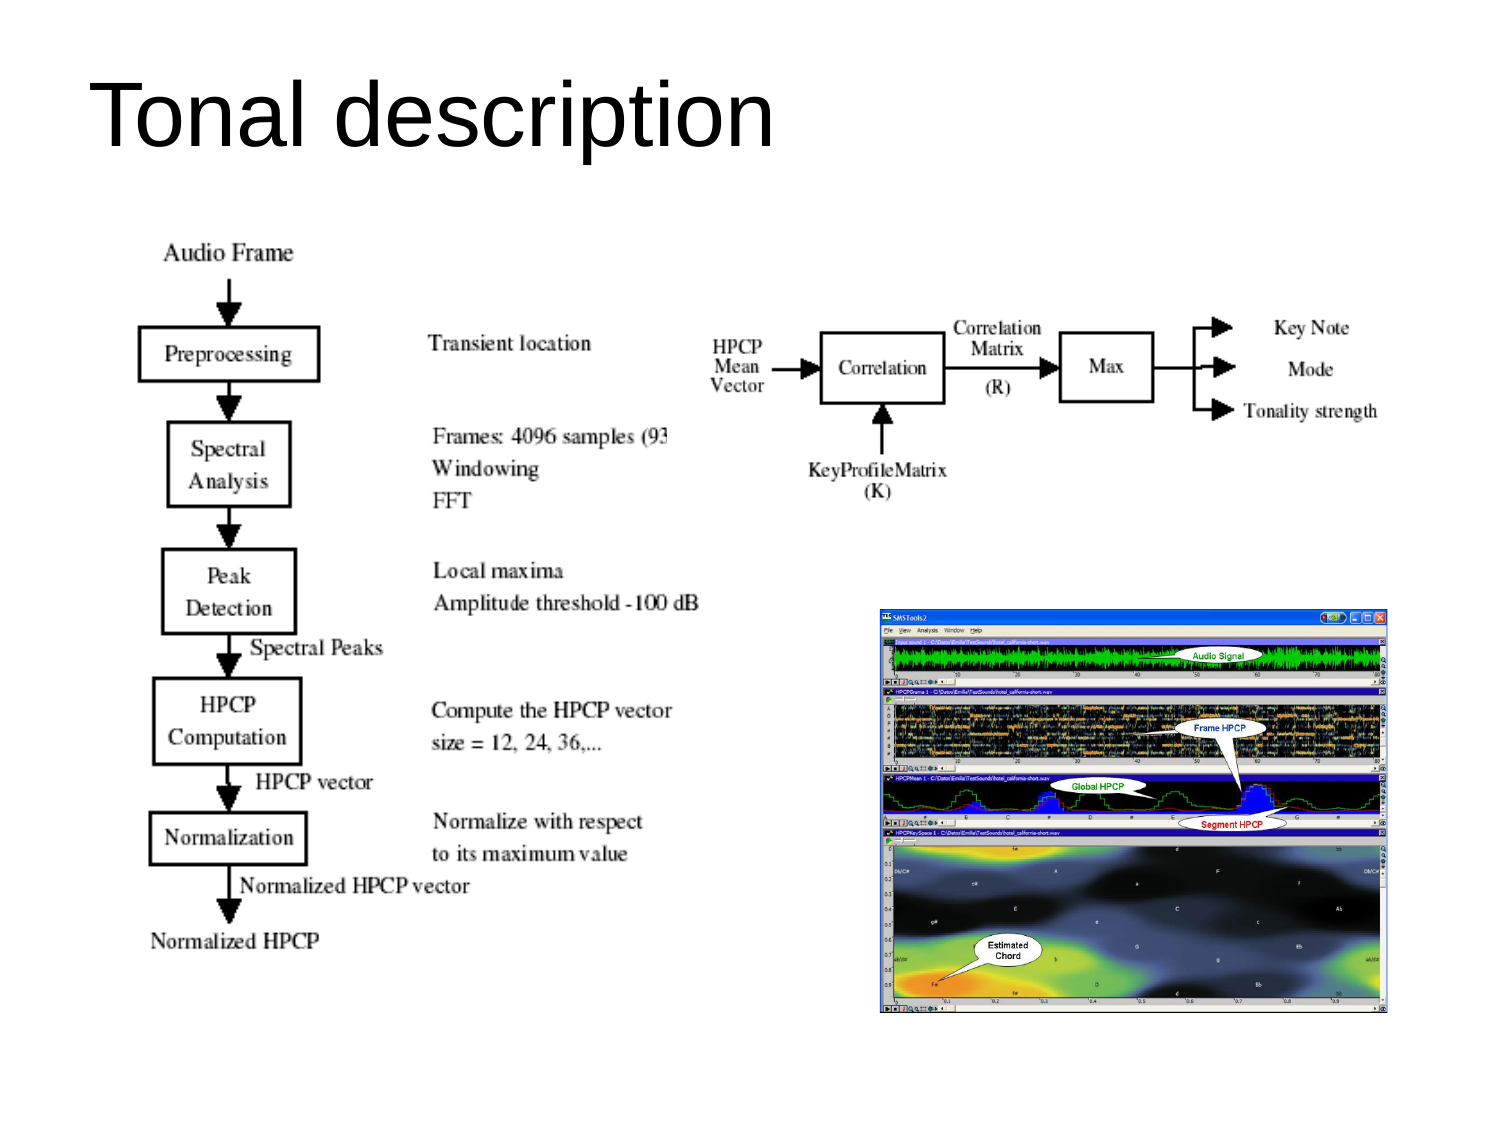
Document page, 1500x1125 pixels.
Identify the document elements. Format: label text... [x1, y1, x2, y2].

picture [88, 231, 1424, 976]
title Tonal description [41, 24, 1400, 191]
picture [879, 609, 1388, 1013]
